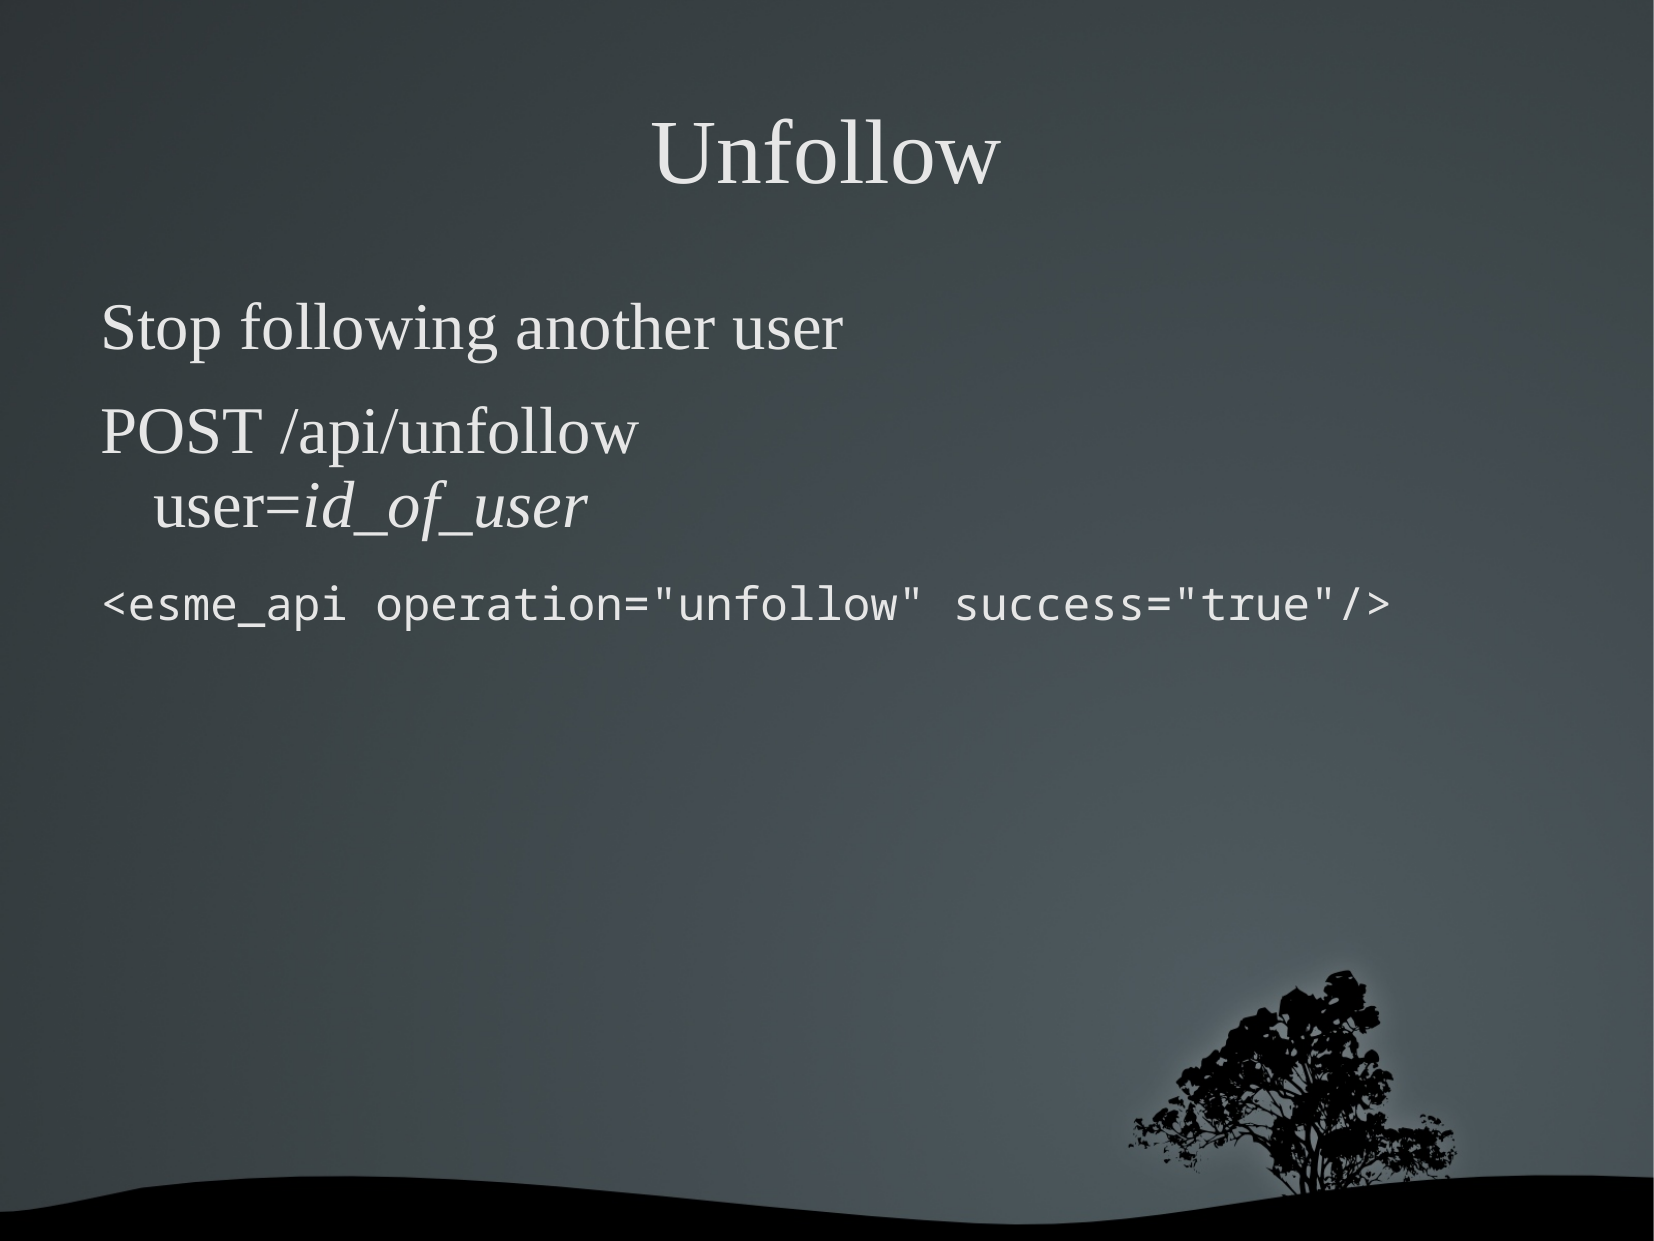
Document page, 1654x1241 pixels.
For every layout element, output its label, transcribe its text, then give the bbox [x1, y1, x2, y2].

list Stop following another user POST /api/unfollow user=id_of_user <esme_api operation="unfollow" success="true"/> [82, 290, 1571, 1094]
picture [0, 0, 1654, 1241]
title Unfollow [82, 56, 1571, 250]
